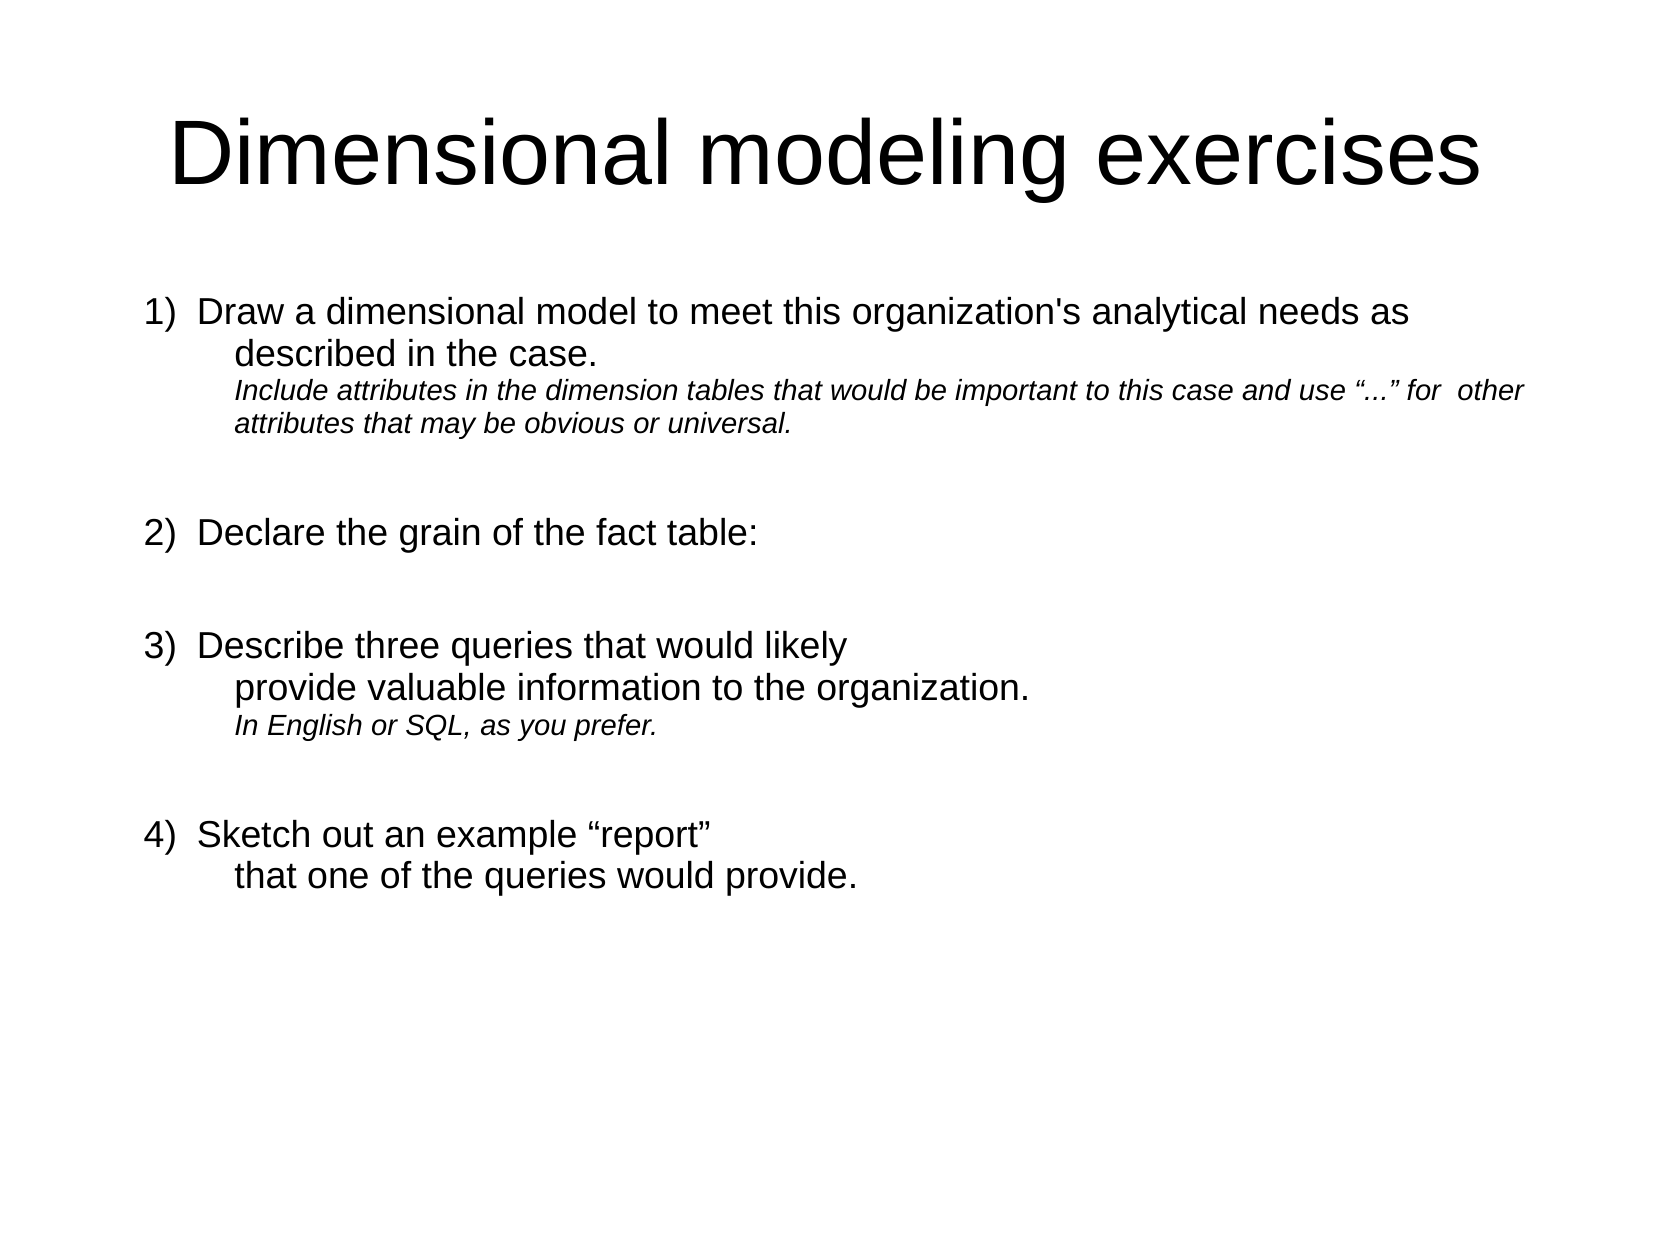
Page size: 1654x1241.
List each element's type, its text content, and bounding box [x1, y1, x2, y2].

list Draw a dimensional model to meet this organization's analytical needs as described in the case. Include attributes in the dimension tables that would be important to this case and use “...” for other attributes that may be obvious or universal. Declare the grain of the fact table: Describe three queries that would likely provide valuable information to the organization. In English or SQL, as you prefer. Sketch out an example “report” that one of the queries would provide. [88, 290, 1577, 1010]
title Dimensional modeling exercises [82, 49, 1571, 257]
